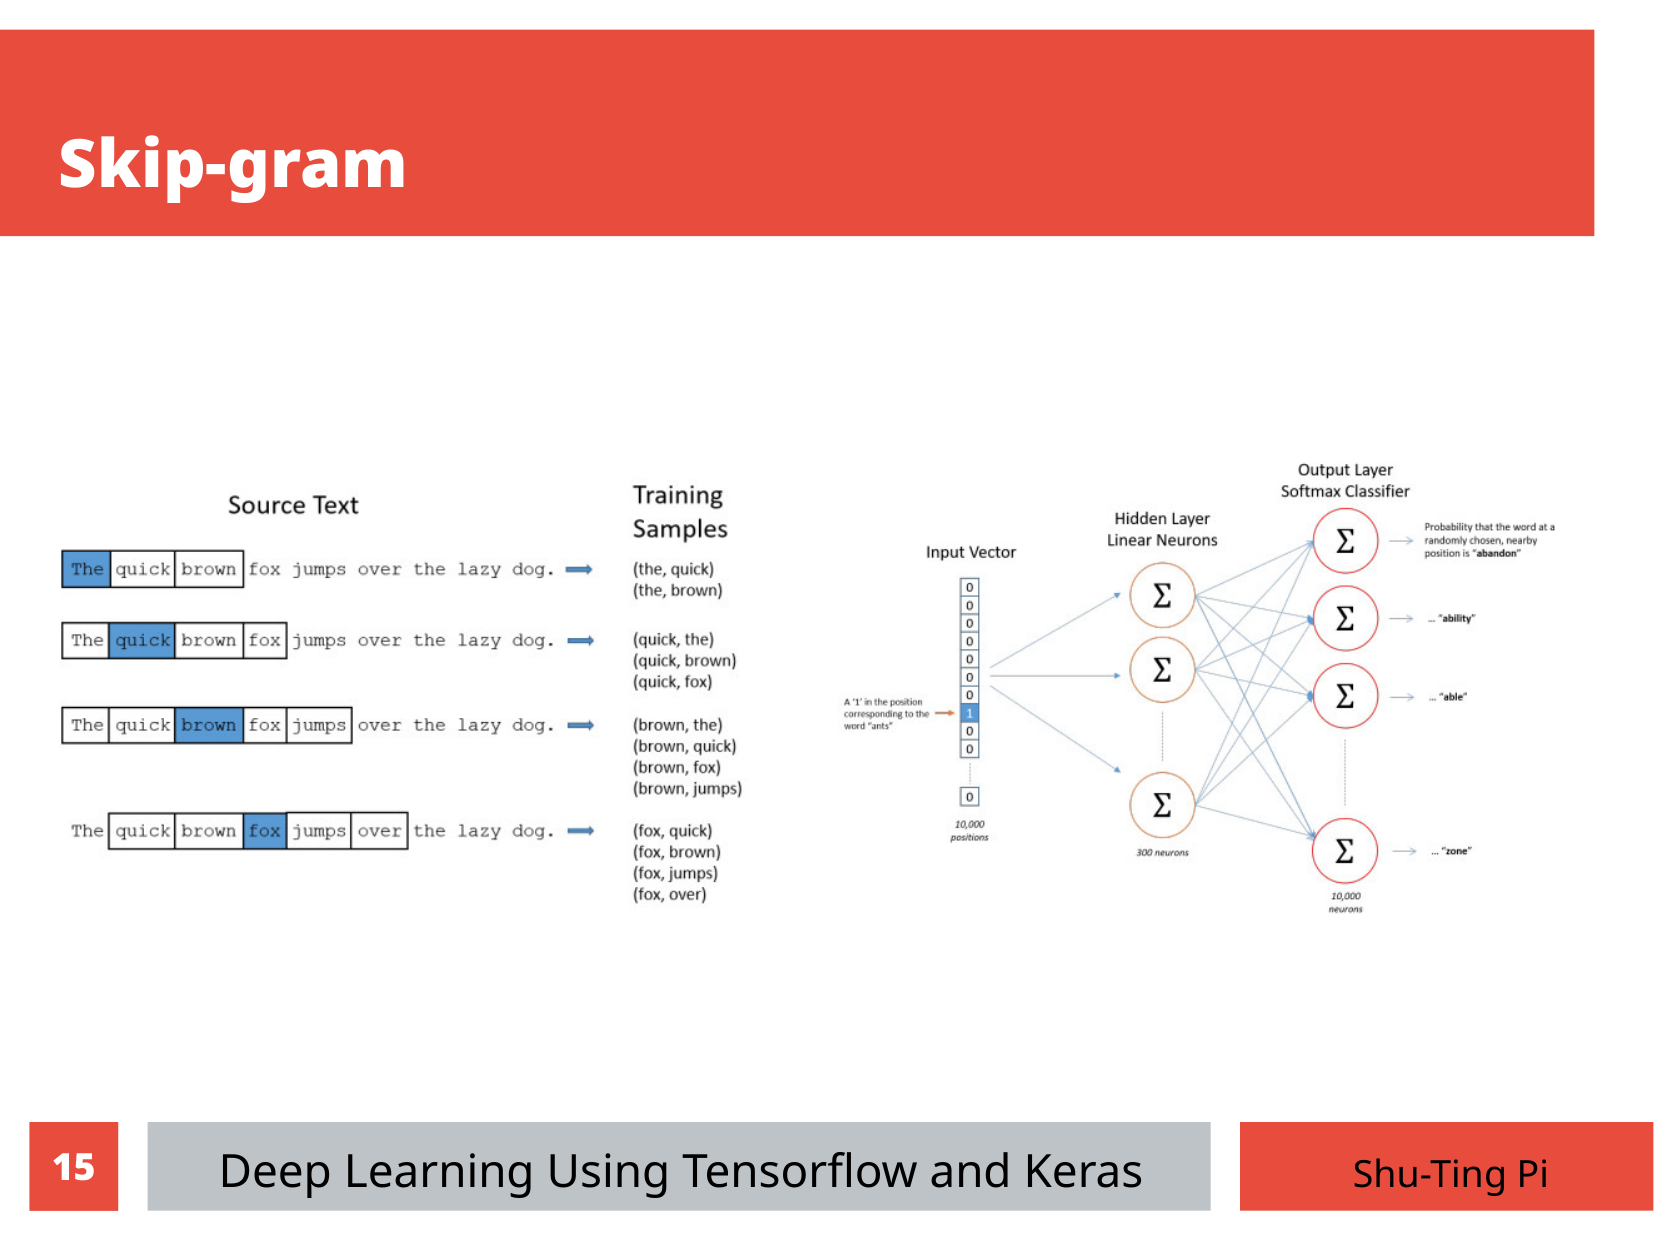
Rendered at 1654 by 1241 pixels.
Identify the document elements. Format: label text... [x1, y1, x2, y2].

text_box Shu-Ting Pi [1338, 1140, 1573, 1203]
picture [837, 453, 1587, 922]
title Skip-gram [59, 59, 1595, 207]
picture [59, 468, 809, 916]
text_box Deep Learning Using Tensorflow and Keras [204, 1130, 1212, 1217]
